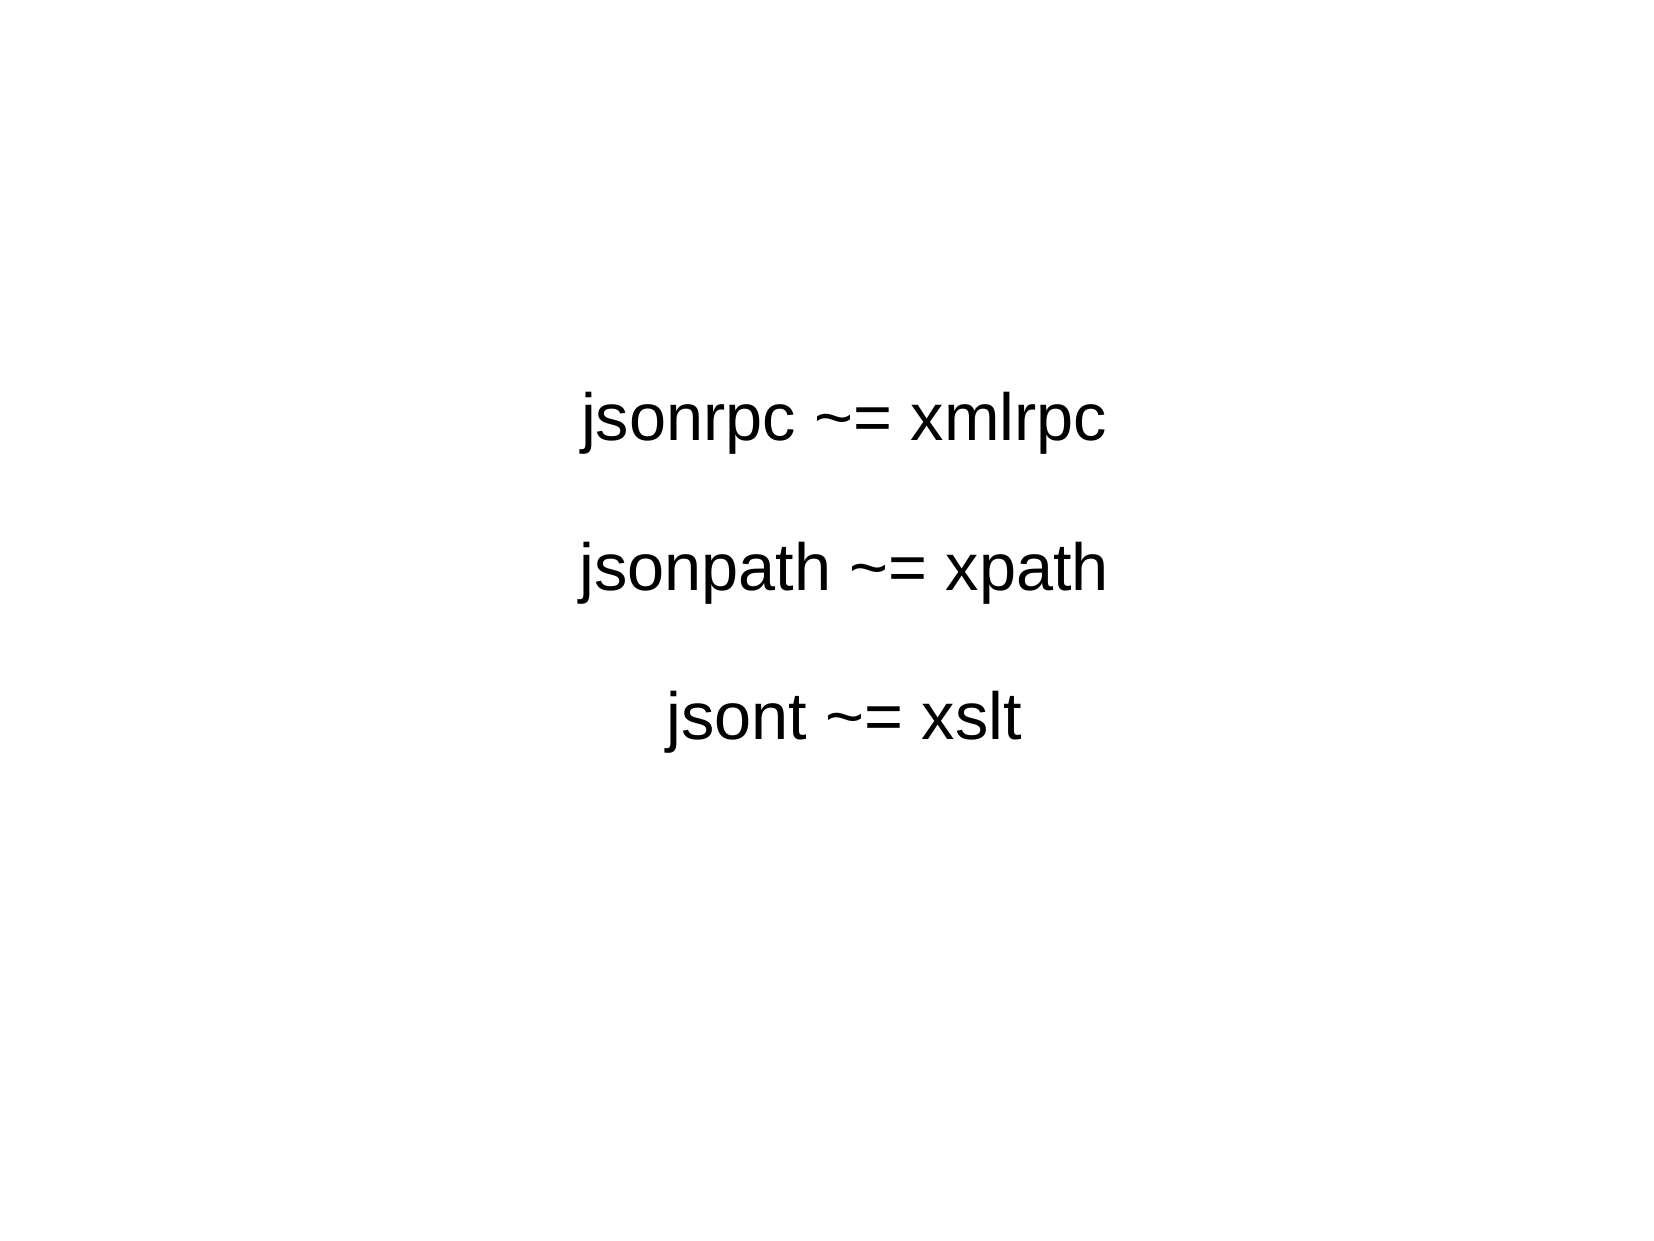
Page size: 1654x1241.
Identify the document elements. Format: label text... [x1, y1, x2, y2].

subtitle jsonrpc ~= xmlrpc jsonpath ~= xpath jsont ~= xslt [82, 49, 1571, 1010]
